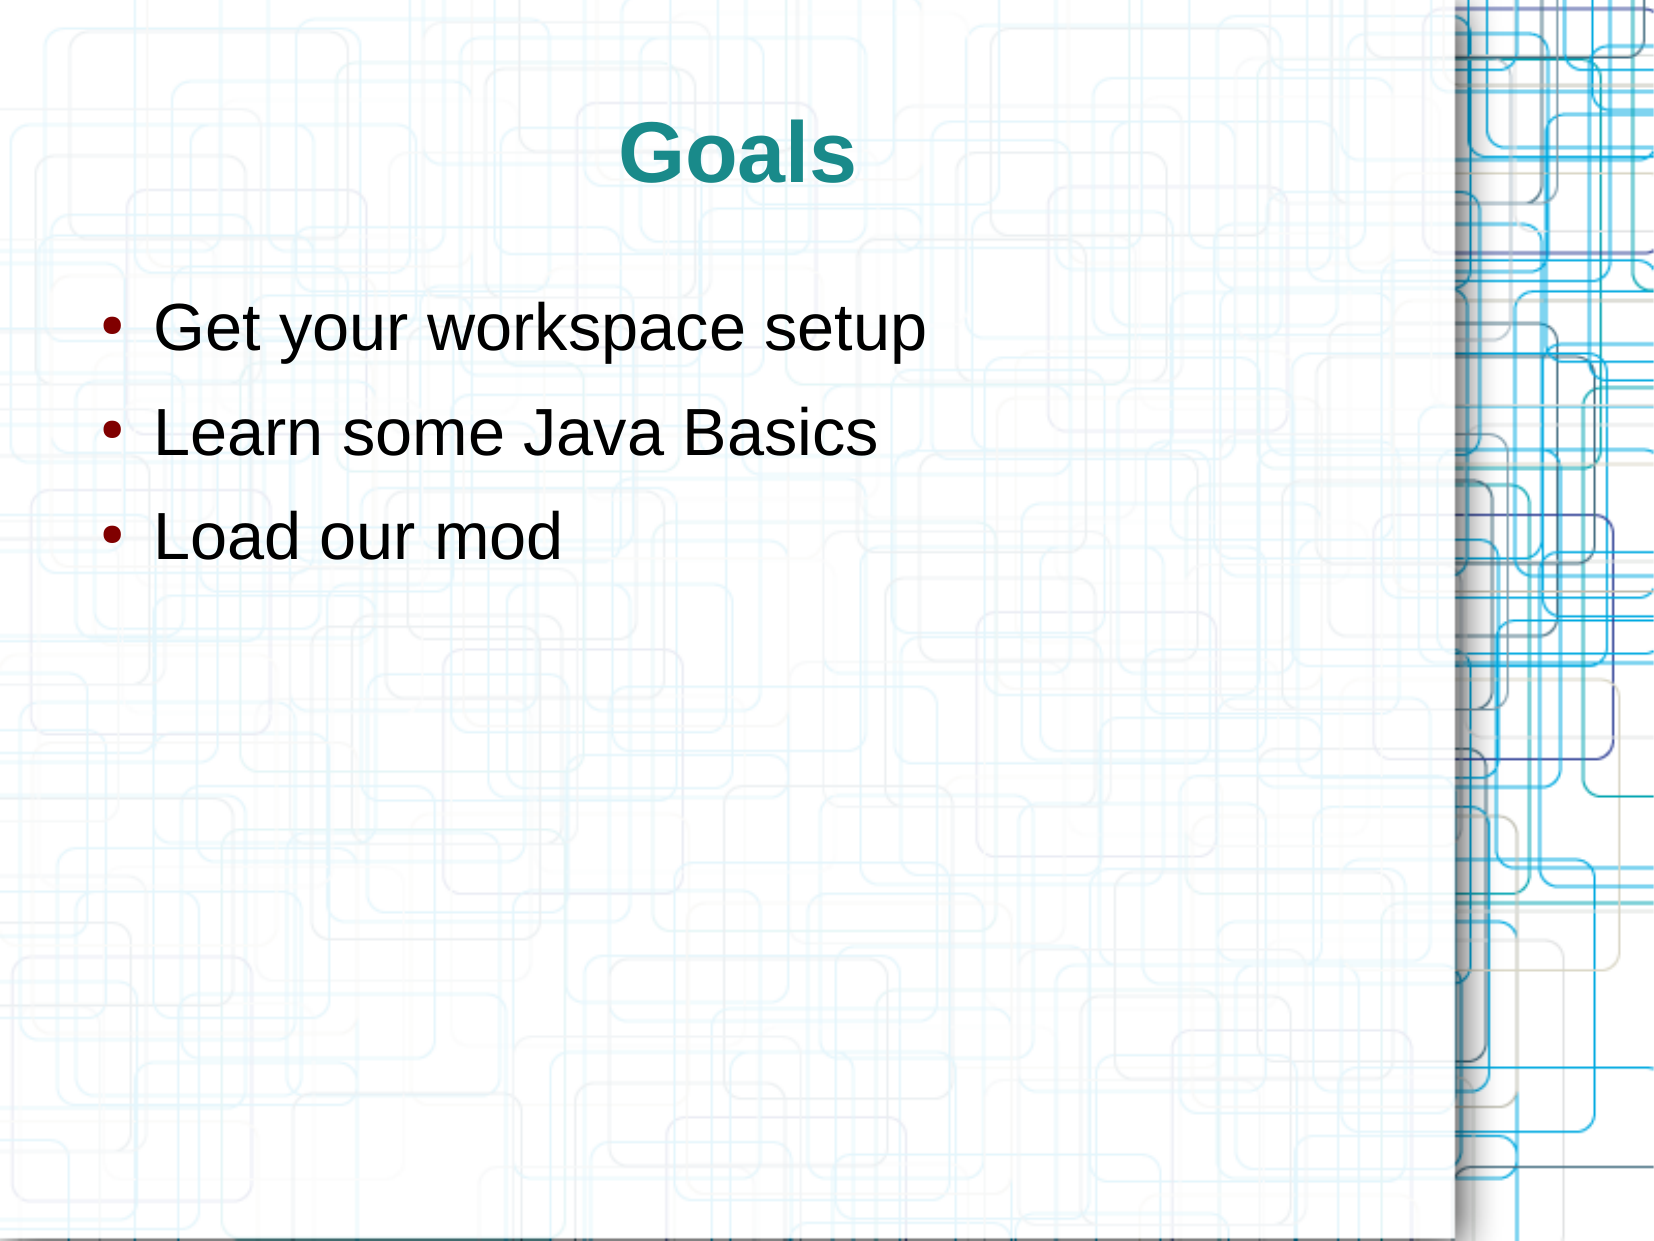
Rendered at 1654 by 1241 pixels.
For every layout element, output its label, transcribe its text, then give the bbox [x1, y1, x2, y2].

picture [0, 0, 1654, 1241]
title Goals [59, 49, 1418, 257]
list Get your workspace setup Learn some Java Basics Load our mod [82, 290, 1418, 1010]
